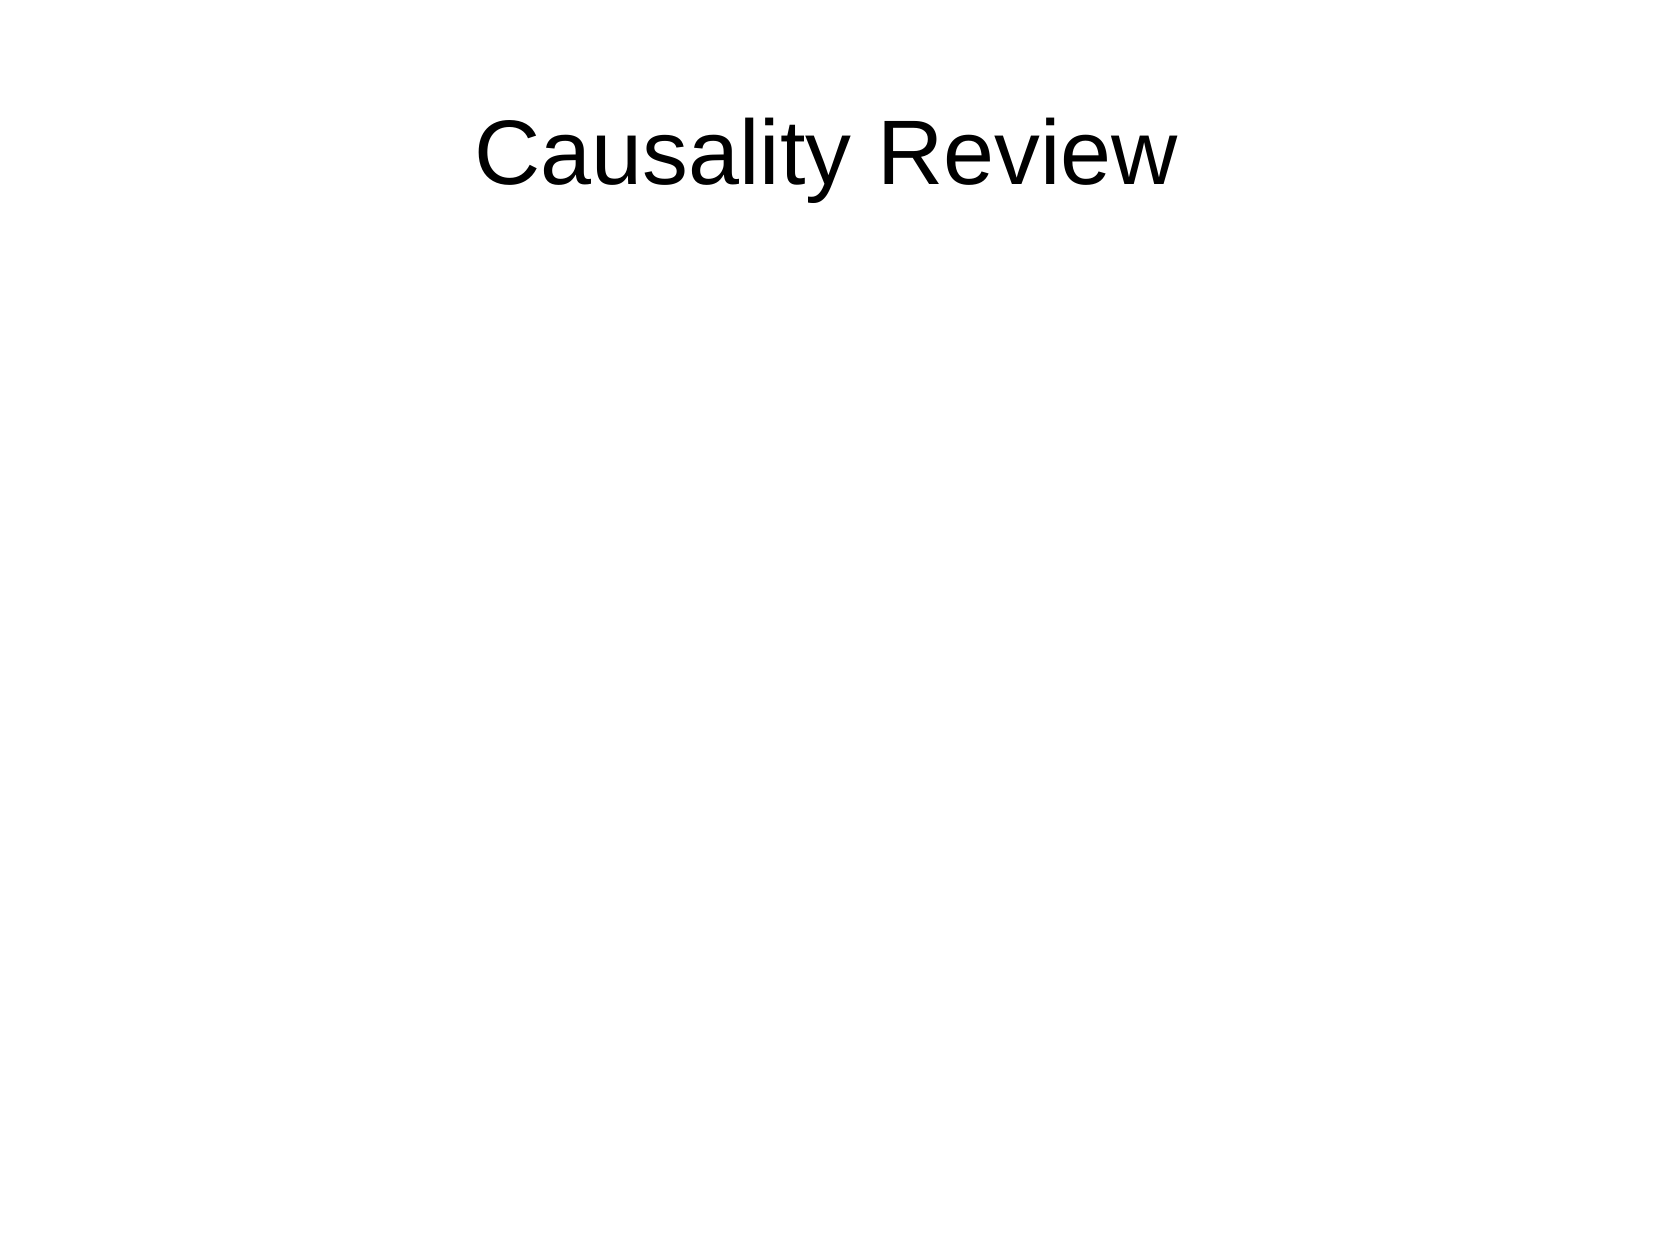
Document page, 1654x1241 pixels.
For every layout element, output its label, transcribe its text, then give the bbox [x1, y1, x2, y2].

title Causality Review [82, 49, 1571, 257]
